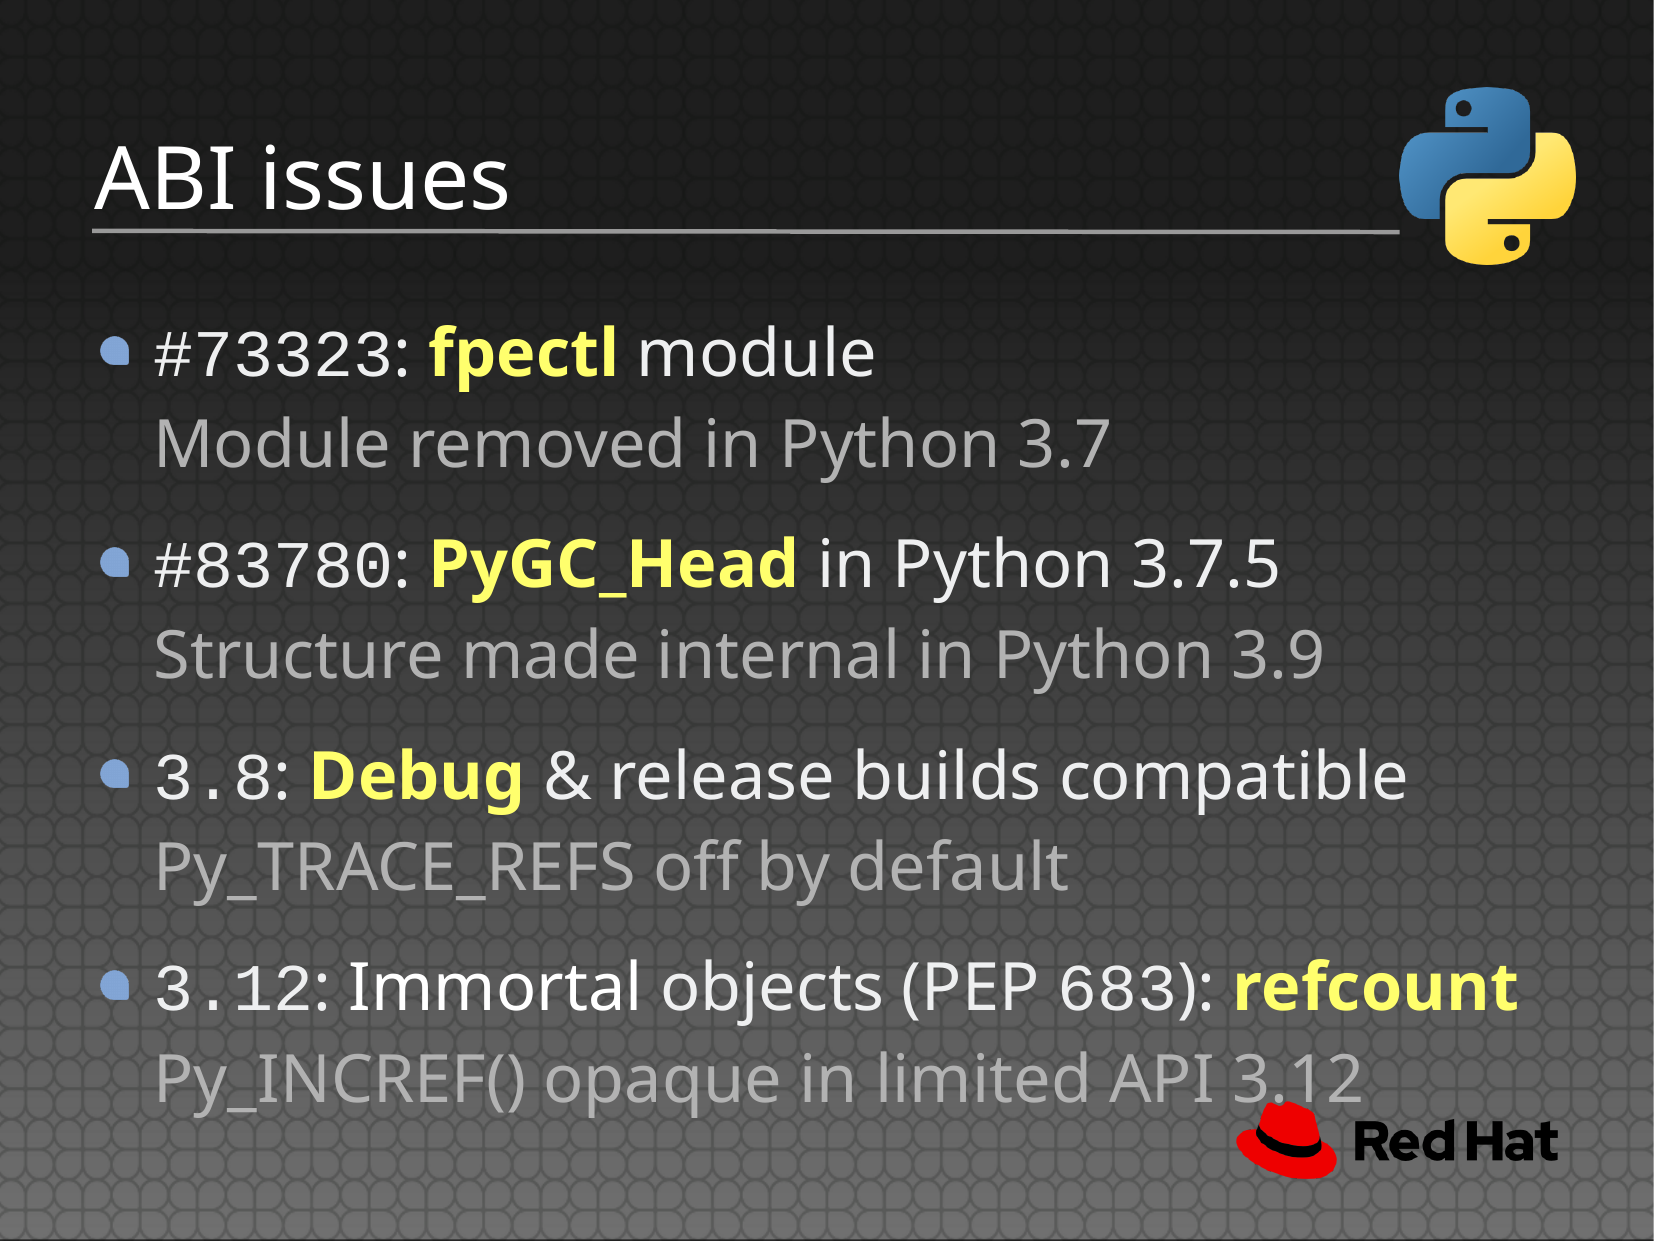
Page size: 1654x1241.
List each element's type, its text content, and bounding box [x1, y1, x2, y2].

list #73323: fpectl module Module removed in Python 3.7 #83780: PyGC_Head in Python 3.7.5 Structure made internal in Python 3.9 3.8: Debug & release builds compatible Py_TRACE_REFS off by default 3.12: Immortal objects (PEP 683): refcount Py_INCREF() opaque in limited API 3.12 [82, 304, 1592, 1080]
title ABI issues [94, 100, 1426, 251]
picture [0, 0, 1654, 1241]
